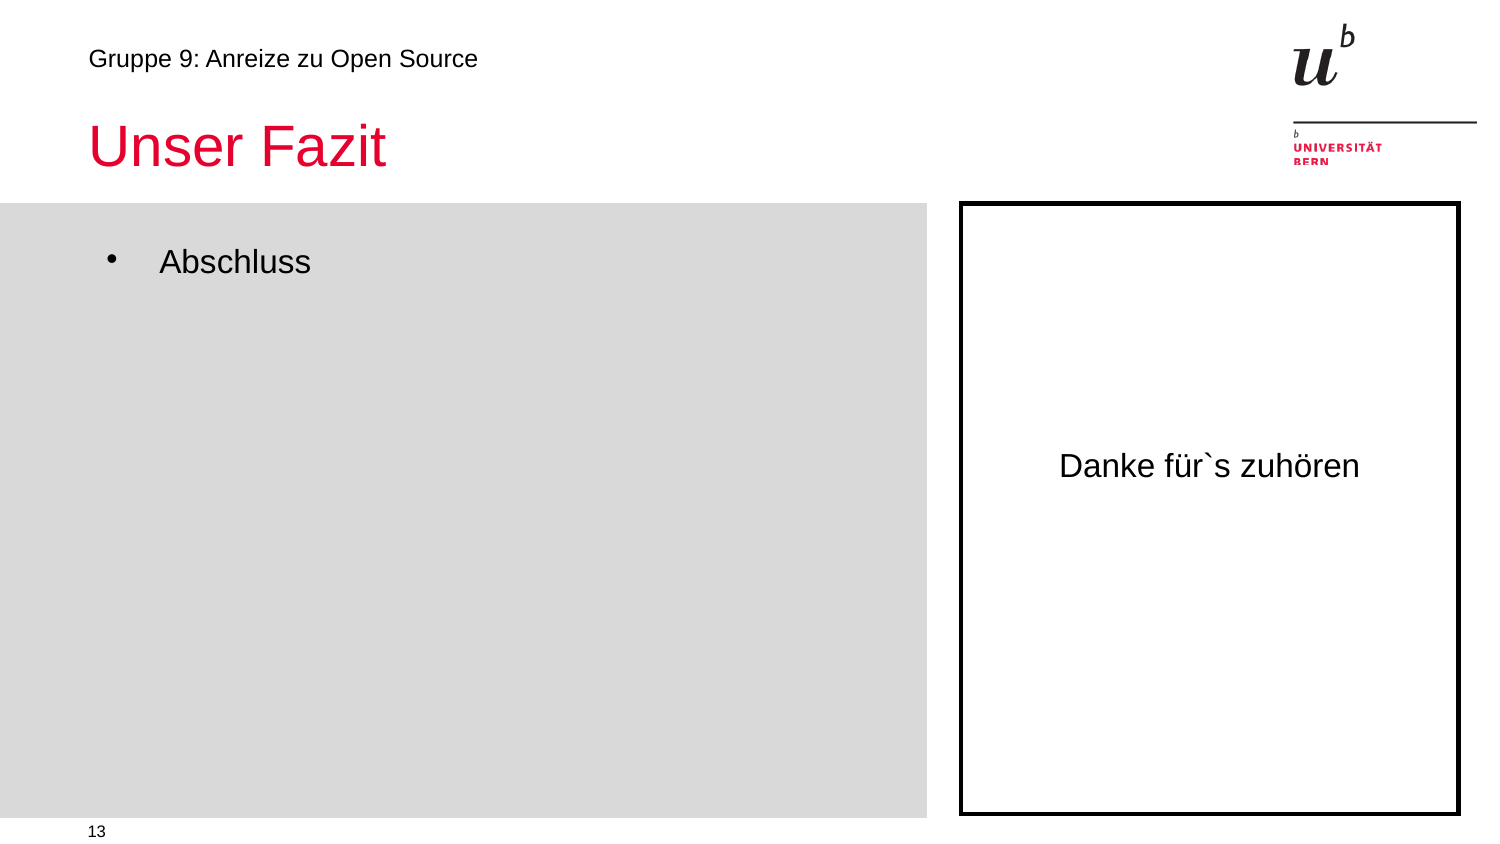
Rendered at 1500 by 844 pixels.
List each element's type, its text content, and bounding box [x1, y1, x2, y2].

text_box Abschluss [88, 244, 904, 781]
text_box Danke für`s zuhören [961, 203, 1459, 814]
text_box Unser Fazit [88, 111, 1241, 179]
